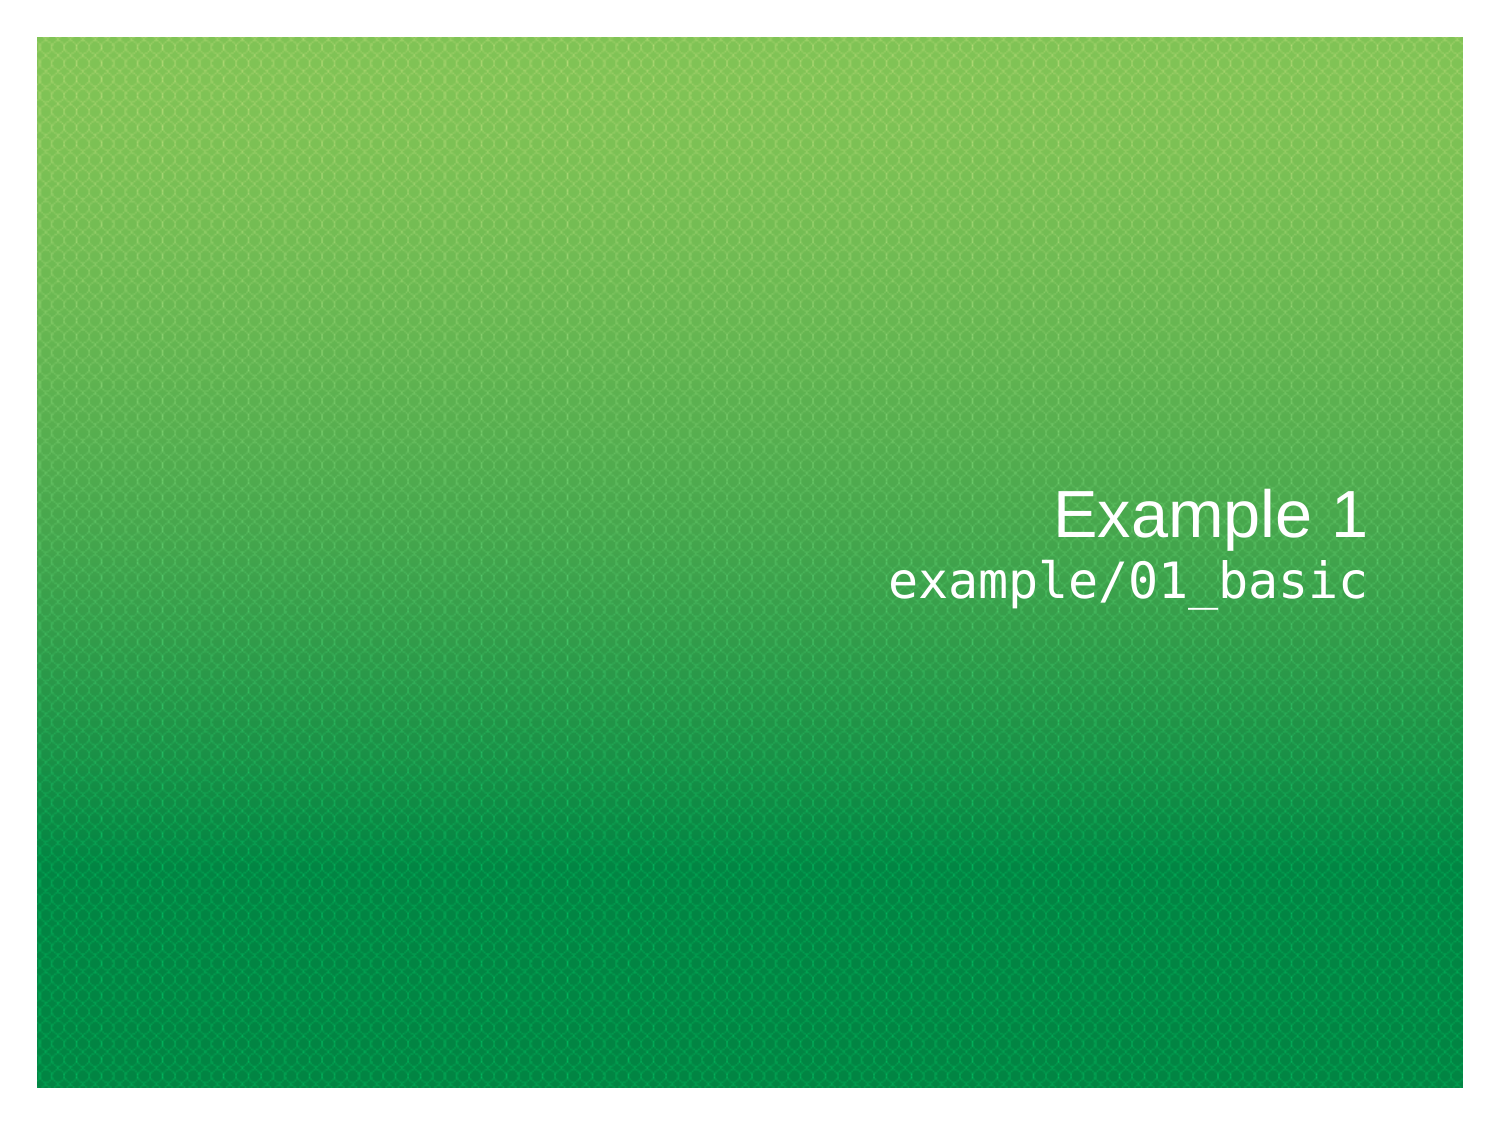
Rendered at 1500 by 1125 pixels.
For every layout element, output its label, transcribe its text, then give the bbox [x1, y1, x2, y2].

picture [37, 37, 1463, 1088]
title Example 1 example/01_basic [135, 450, 1369, 638]
